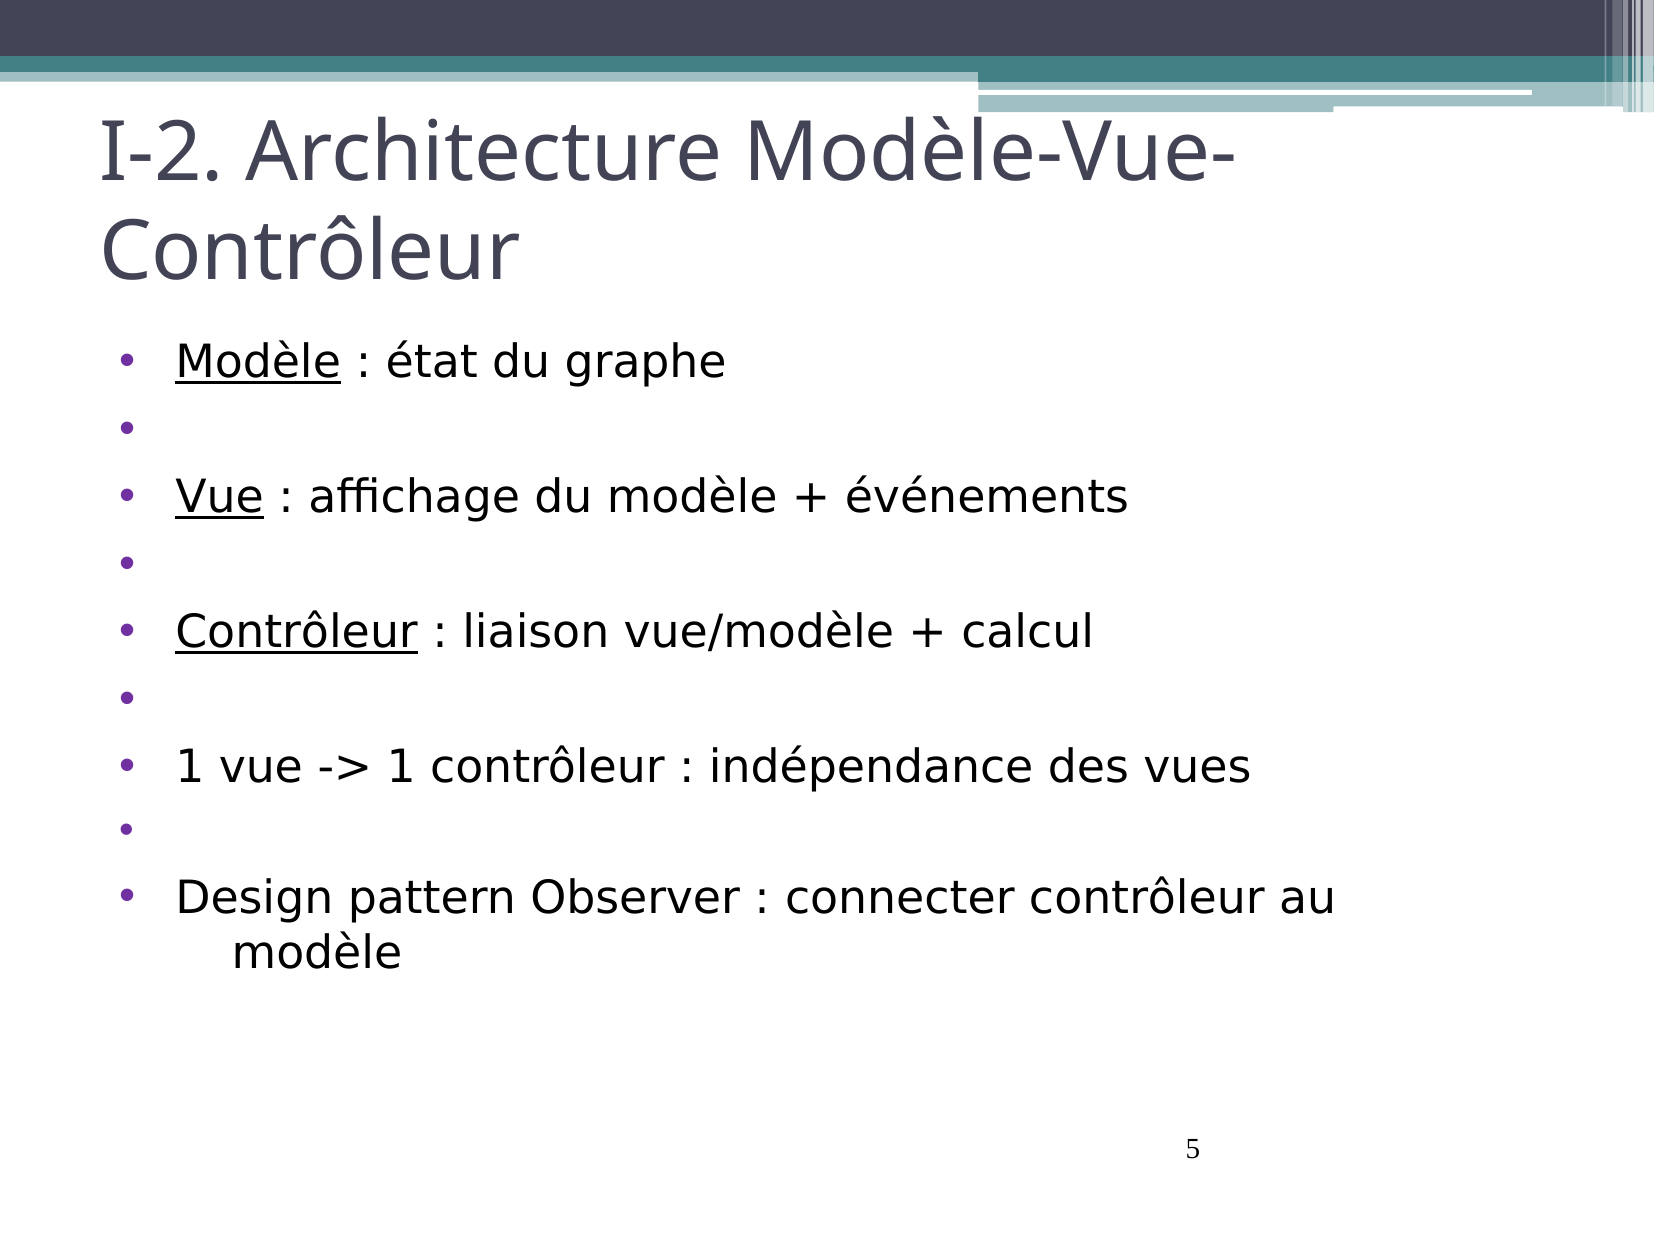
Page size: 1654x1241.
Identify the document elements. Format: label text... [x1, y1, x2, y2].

text_box [1185, 1129, 1571, 1216]
title I-2. Architecture Modèle-Vue-Contrôleur [82, 88, 1654, 282]
text_box Modèle : état du graphe Vue : affichage du modèle + événements Contrôleur : liaison vue/modèle + calcul 1 vue -> 1 contrôleur : indépendance des vues Design pattern Observer : connecter contrôleur au modèle [104, 324, 1533, 992]
